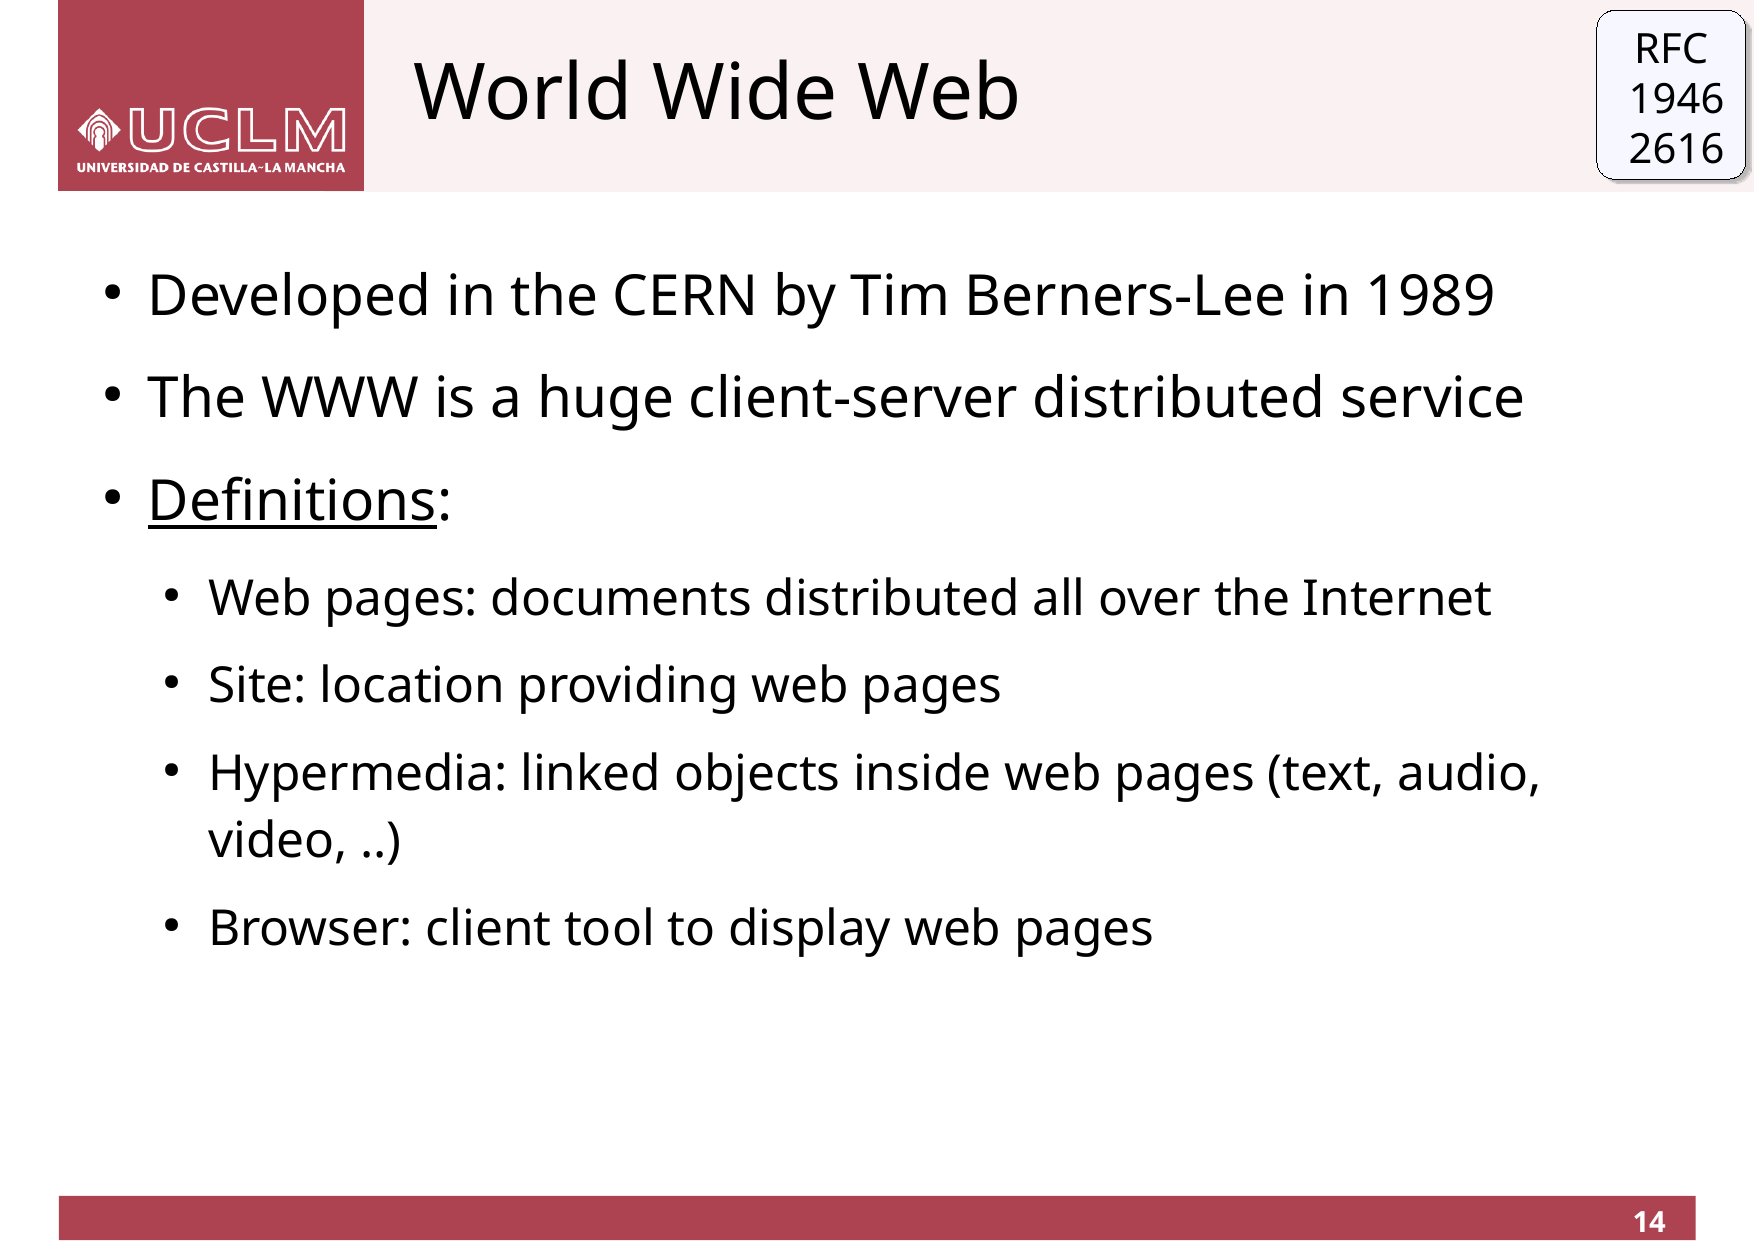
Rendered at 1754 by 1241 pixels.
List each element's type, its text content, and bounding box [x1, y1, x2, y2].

title World Wide Web [413, 0, 1667, 198]
picture [58, 0, 364, 191]
text_box RFC 1946 2616 [1596, 10, 1746, 180]
list Developed in the CERN by Tim Berners-Lee in 1989 The WWW is a huge client-server distributed service Definitions: Web pages: documents distributed all over the Internet Site: location providing web pages Hypermedia: linked objects inside web pages (text, audio, video, ..) Browser: client tool to display web pages [87, 254, 1667, 974]
